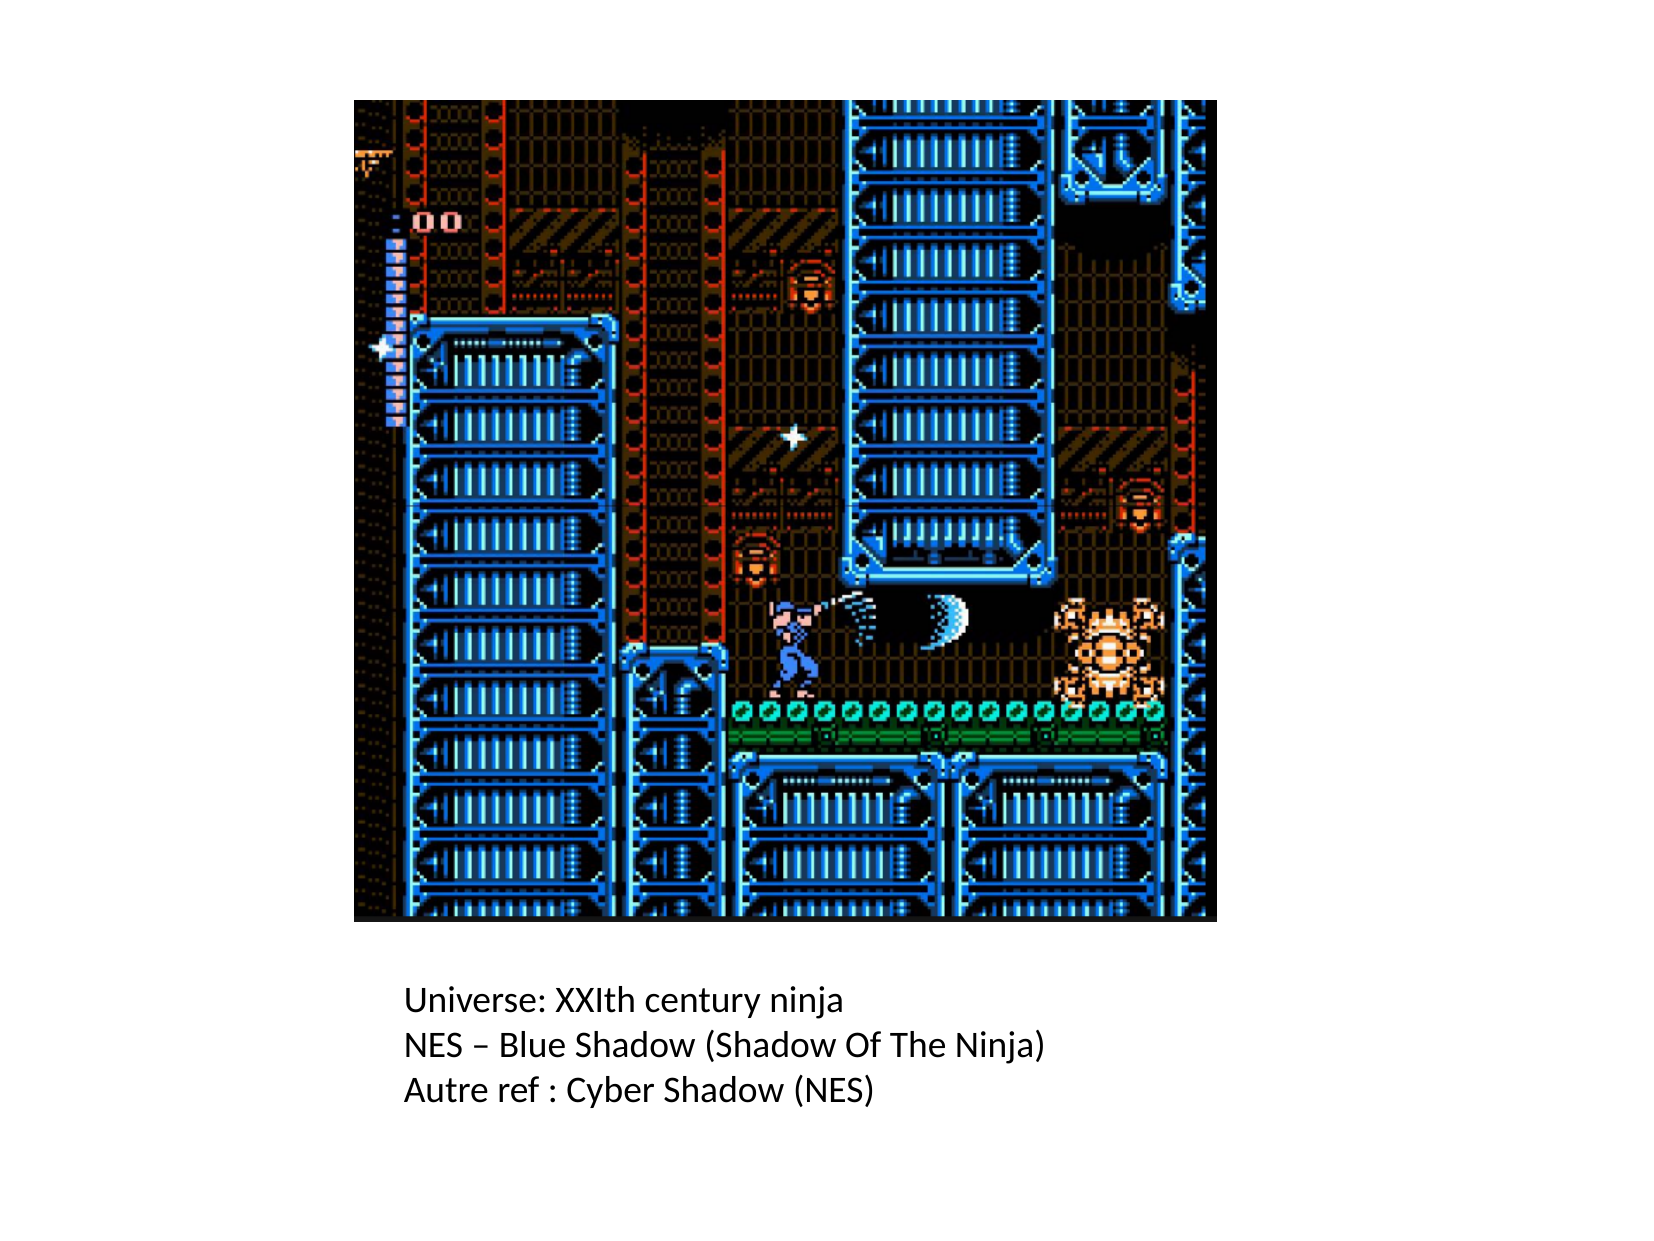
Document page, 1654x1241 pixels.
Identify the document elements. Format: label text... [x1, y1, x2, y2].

picture [354, 100, 1217, 922]
text_box Universe: XXIth century ninja NES – Blue Shadow (Shadow Of The Ninja) Autre ref : Cyber Shadow (NES) [388, 967, 1287, 1118]
